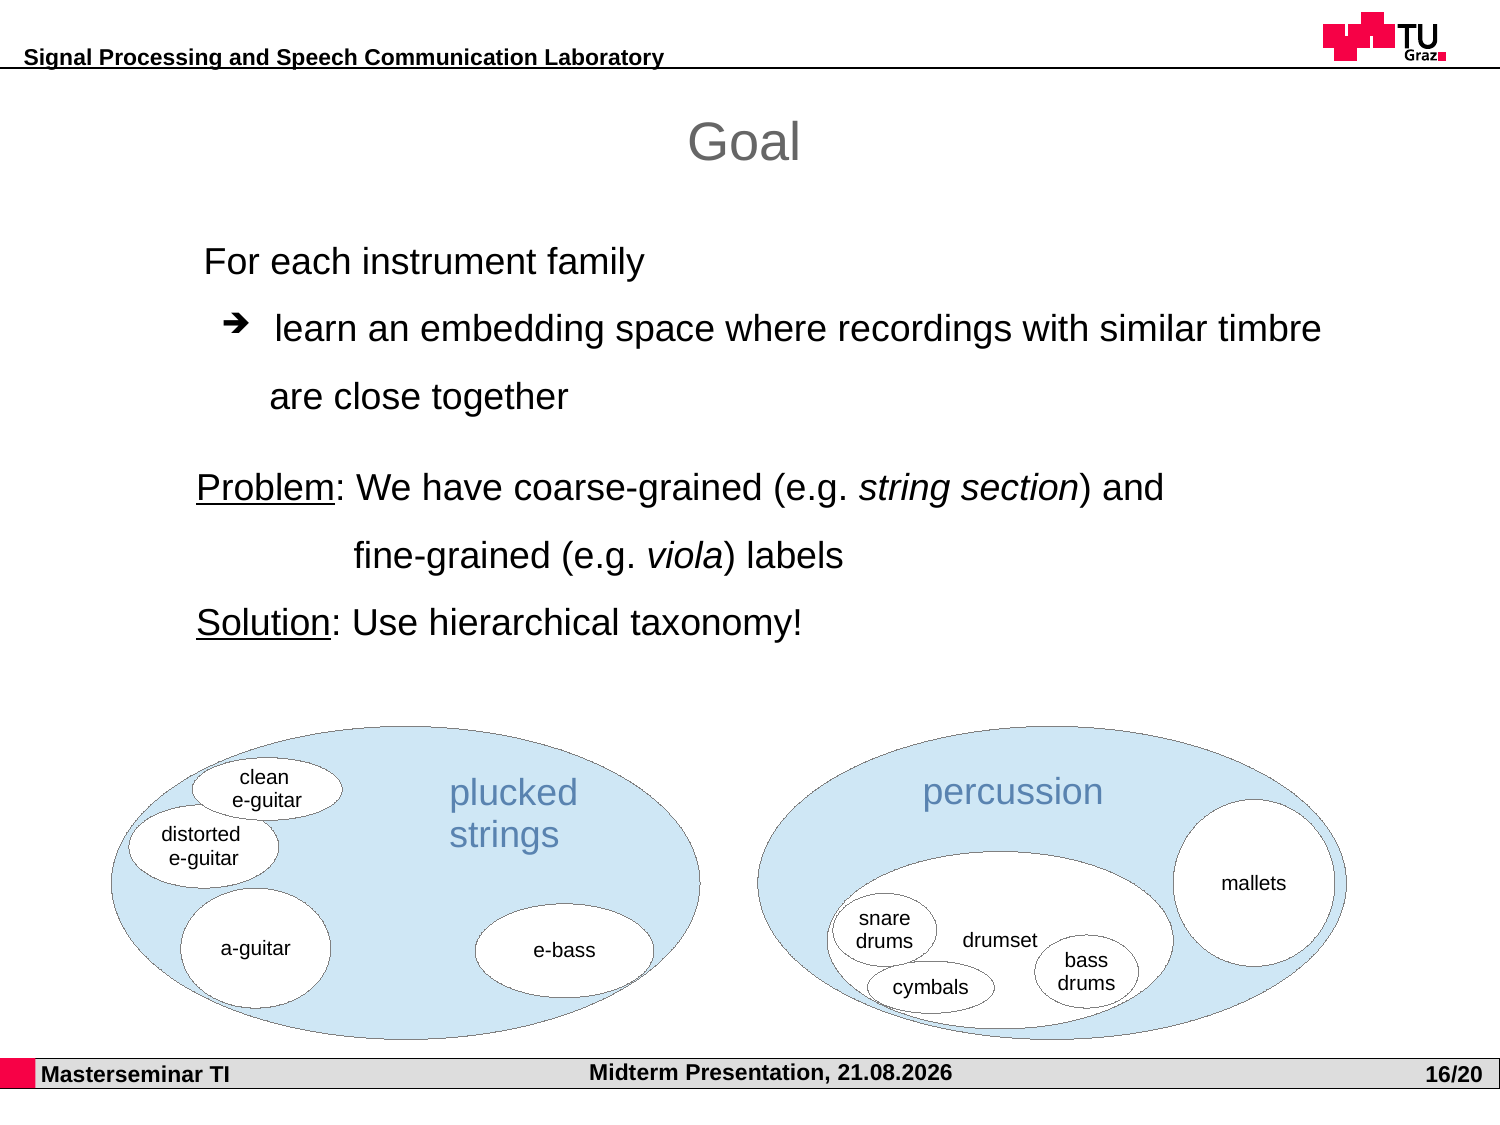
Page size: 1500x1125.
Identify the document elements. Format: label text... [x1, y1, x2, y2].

text_box mallets [1173, 799, 1335, 967]
text_box drumset [827, 851, 1174, 1029]
text_box e-bass [475, 903, 654, 998]
text_box plucked strings [434, 764, 620, 884]
text_box a-guitar [180, 888, 331, 1009]
text_box clean e-guitar [192, 757, 343, 821]
text_box snare drums [832, 893, 937, 967]
text_box [111, 726, 701, 1040]
text_box cymbals [867, 961, 995, 1014]
list For each instrument family learn an embedding space where recordings with similar timbre are close together Problem: We have coarse-grained (e.g. string section) and fine-grained (e.g. viola) labels Solution: Use hierarchical taxonomy! [118, 206, 1394, 602]
text_box bass drums [1034, 934, 1139, 1009]
text_box [757, 726, 1347, 1040]
list Goal [107, 106, 1382, 201]
text_box distorted e-guitar [128, 804, 279, 889]
text_box percussion [907, 762, 1139, 832]
